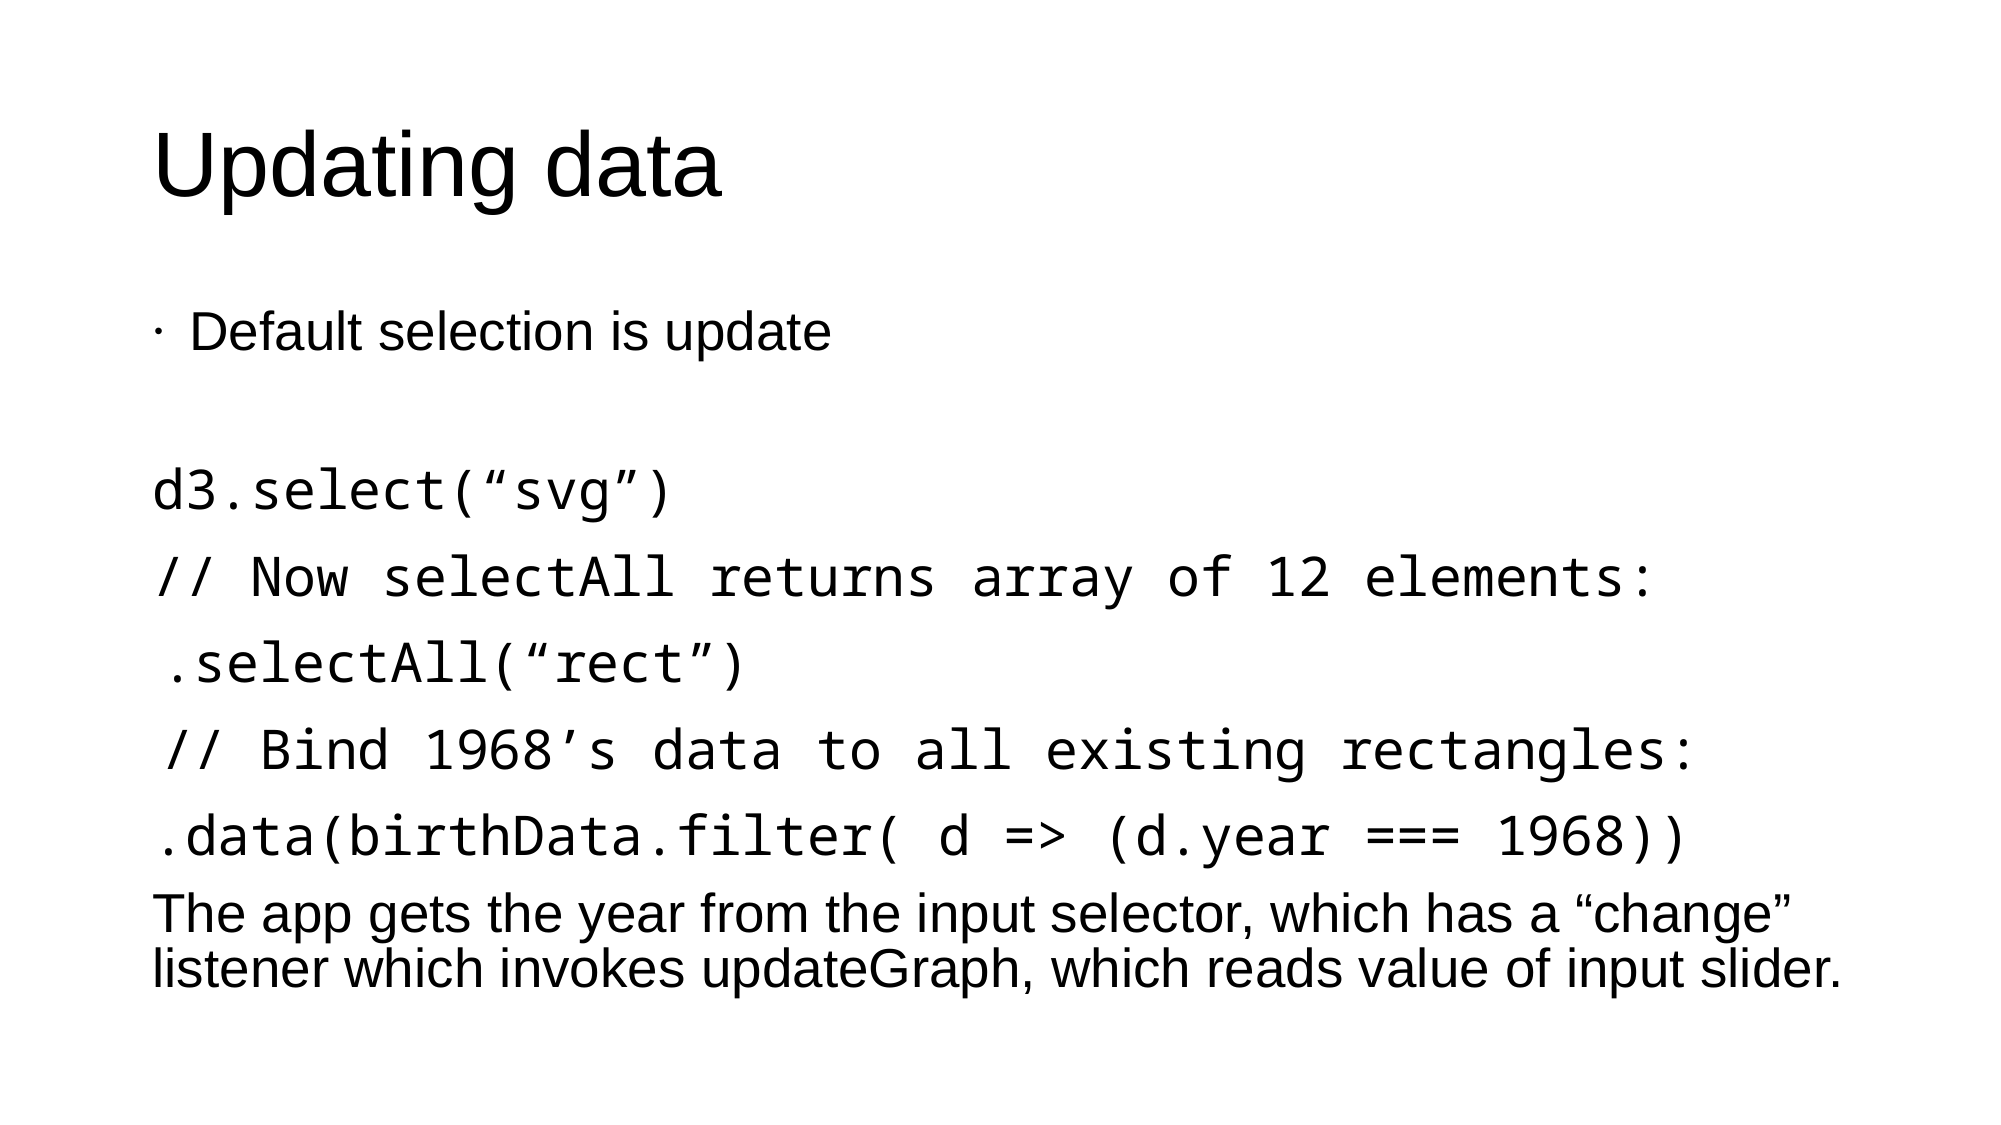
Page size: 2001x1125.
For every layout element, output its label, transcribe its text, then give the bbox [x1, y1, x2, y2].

title Updating data [137, 59, 1863, 278]
list Default selection is update d3.select(“svg”) // Now selectAll returns array of 12 elements: .selectAll(“rect”) // Bind 1968’s data to all existing rectangles: .data(birthData.filter( d => (d.year === 1968)) The app gets the year from the input selector, which has a “change” listener which invokes updateGraph, which reads value of input slider. [137, 299, 1863, 1014]
